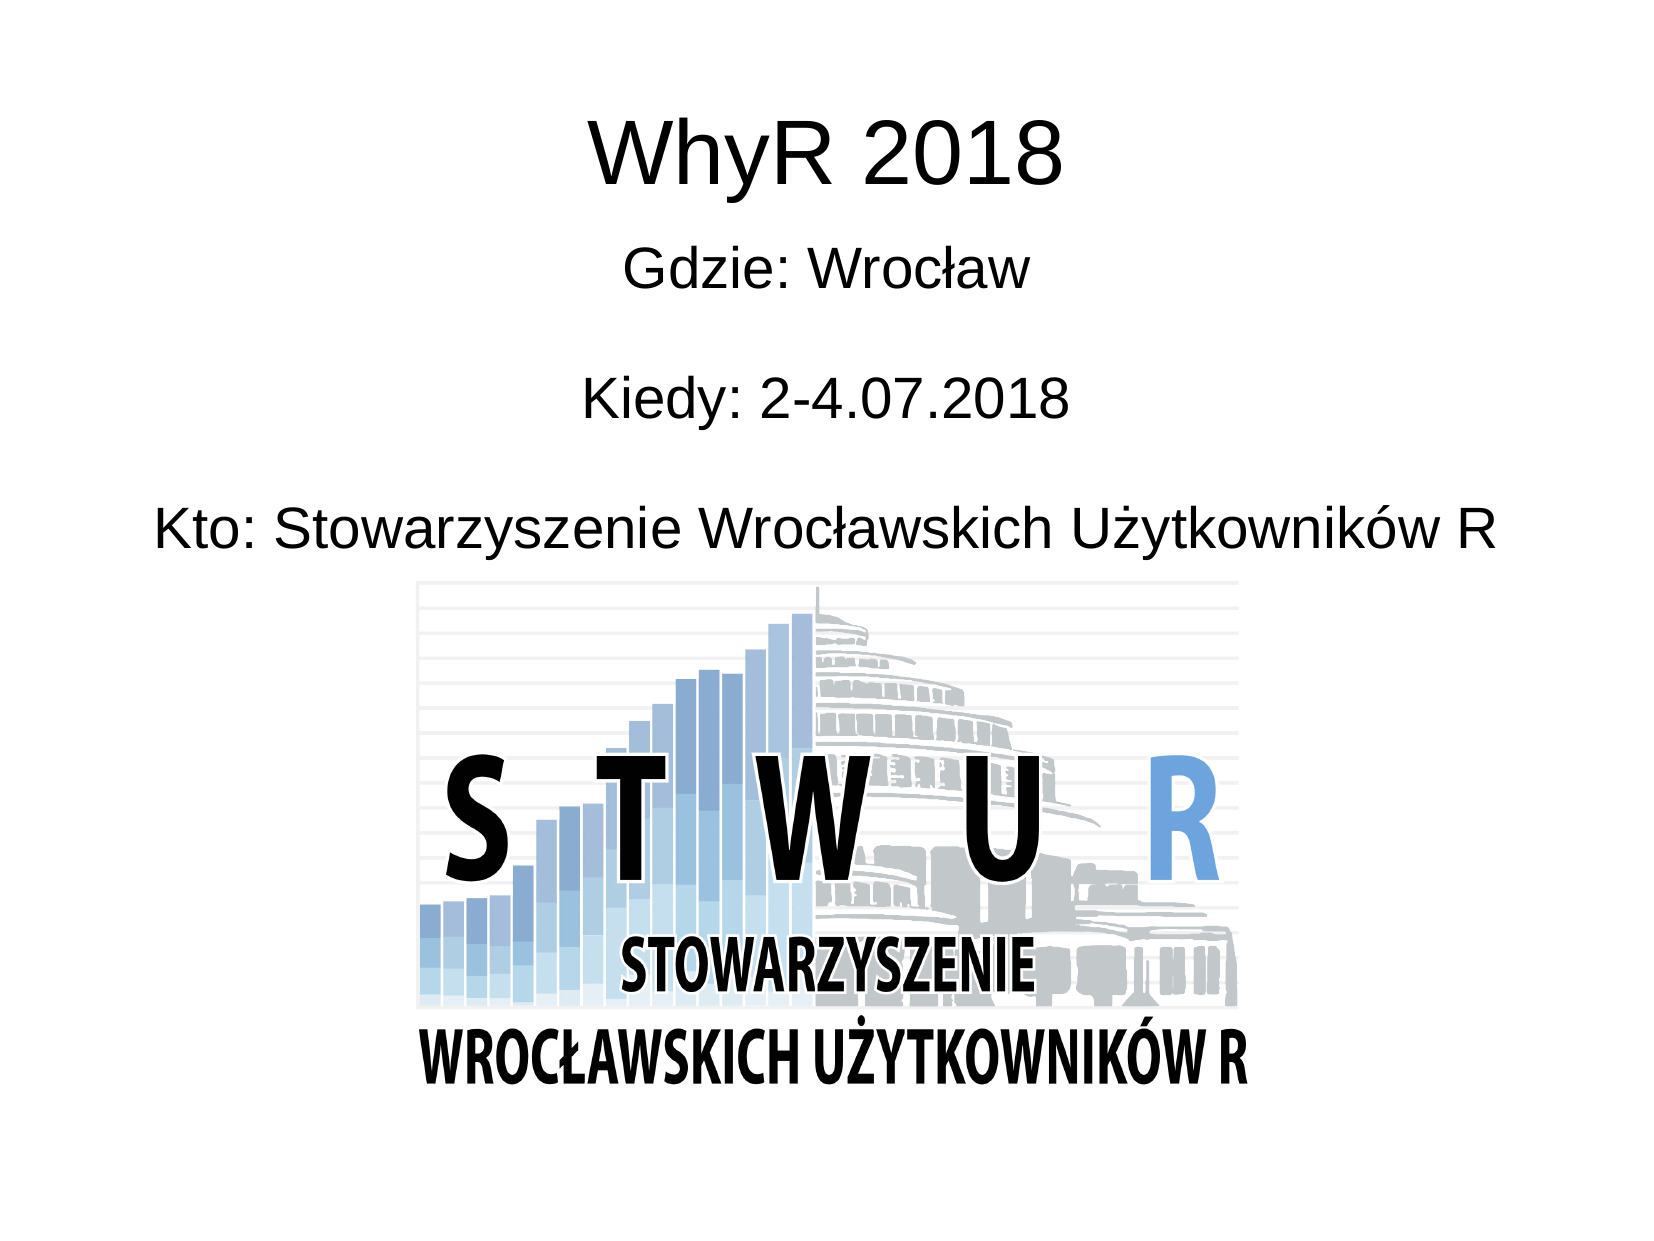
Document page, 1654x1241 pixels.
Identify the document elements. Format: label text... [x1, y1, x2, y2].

title WhyR 2018 [82, 49, 1571, 206]
subtitle Gdzie: Wrocław Kiedy: 2-4.07.2018 Kto: Stowarzyszenie Wrocławskich Użytkowników R [82, 206, 1571, 591]
picture [409, 581, 1251, 1087]
